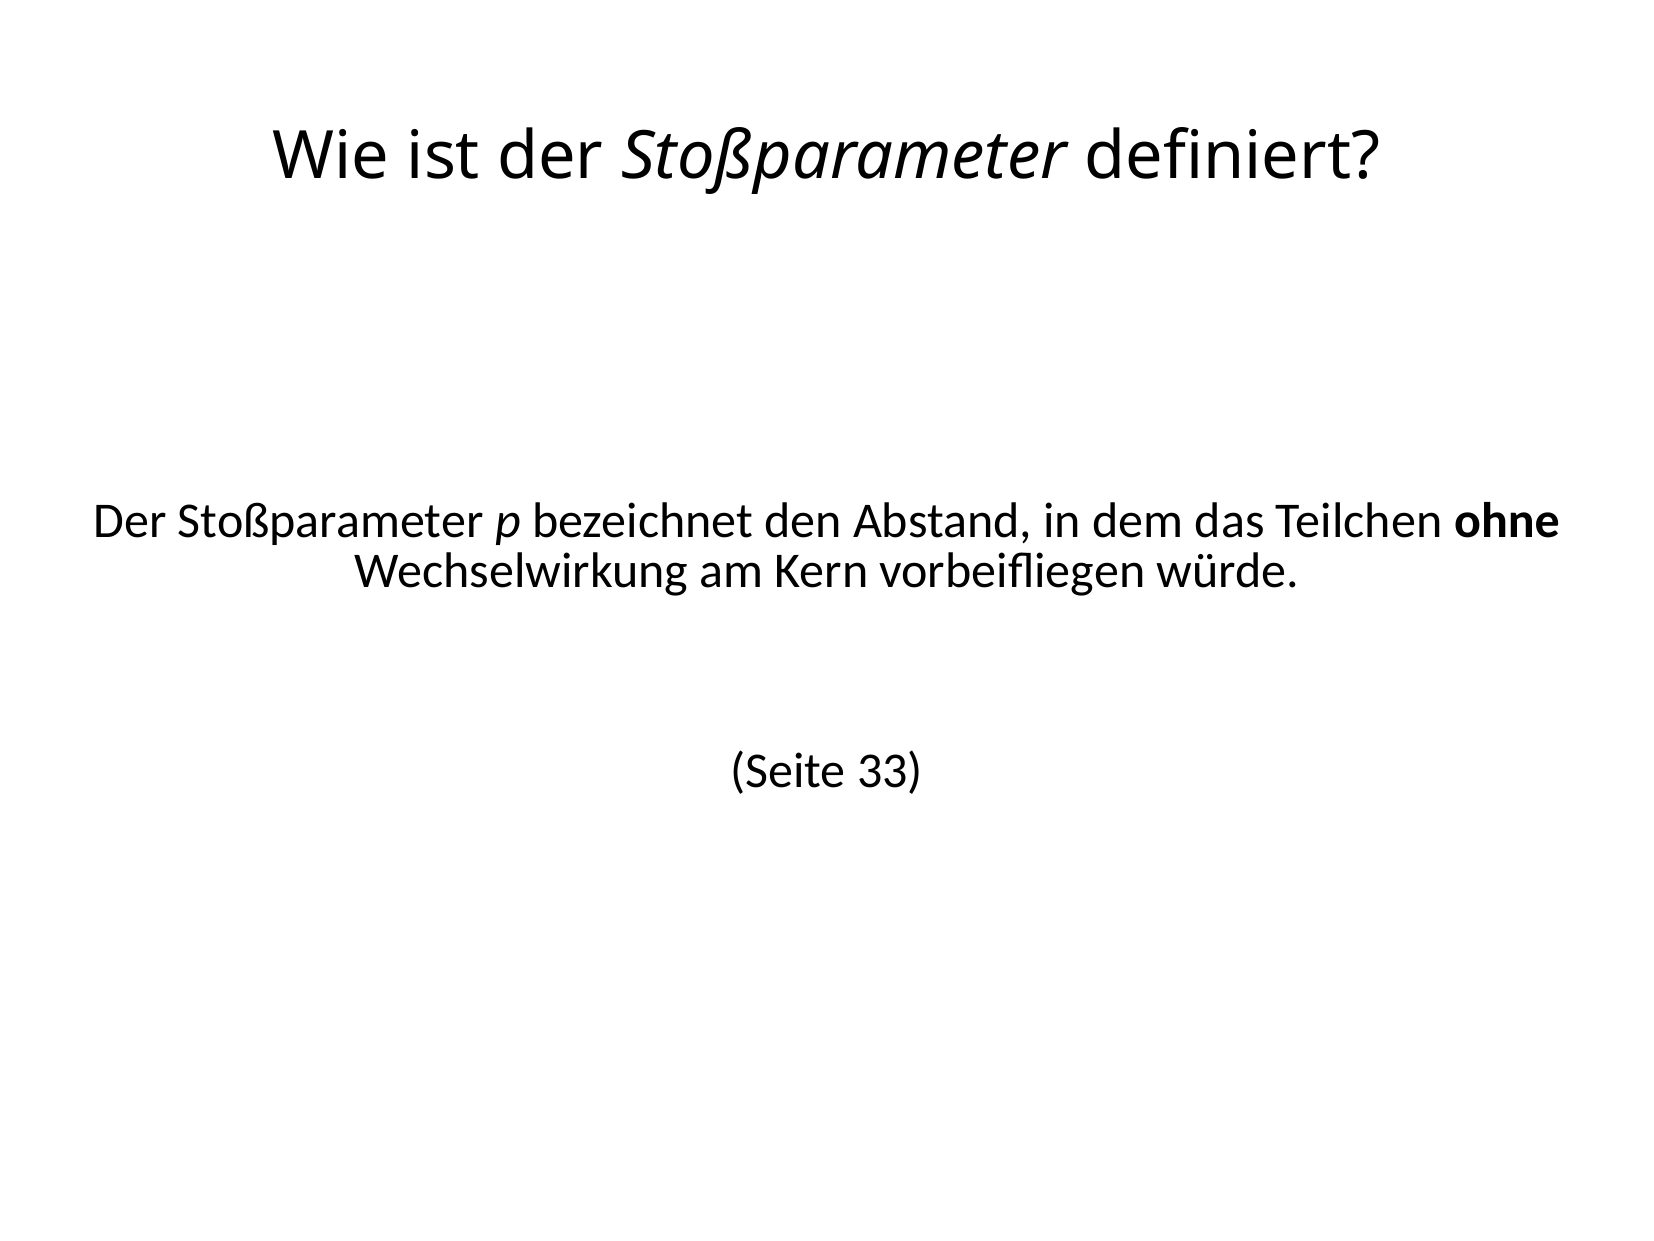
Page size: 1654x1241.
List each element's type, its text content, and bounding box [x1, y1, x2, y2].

title Wie ist der Stoßparameter definiert? [82, 49, 1571, 257]
subtitle Der Stoßparameter p bezeichnet den Abstand, in dem das Teilchen ohne Wechselwirkung am Kern vorbeifliegen würde. (Seite 33) [82, 290, 1571, 1010]
